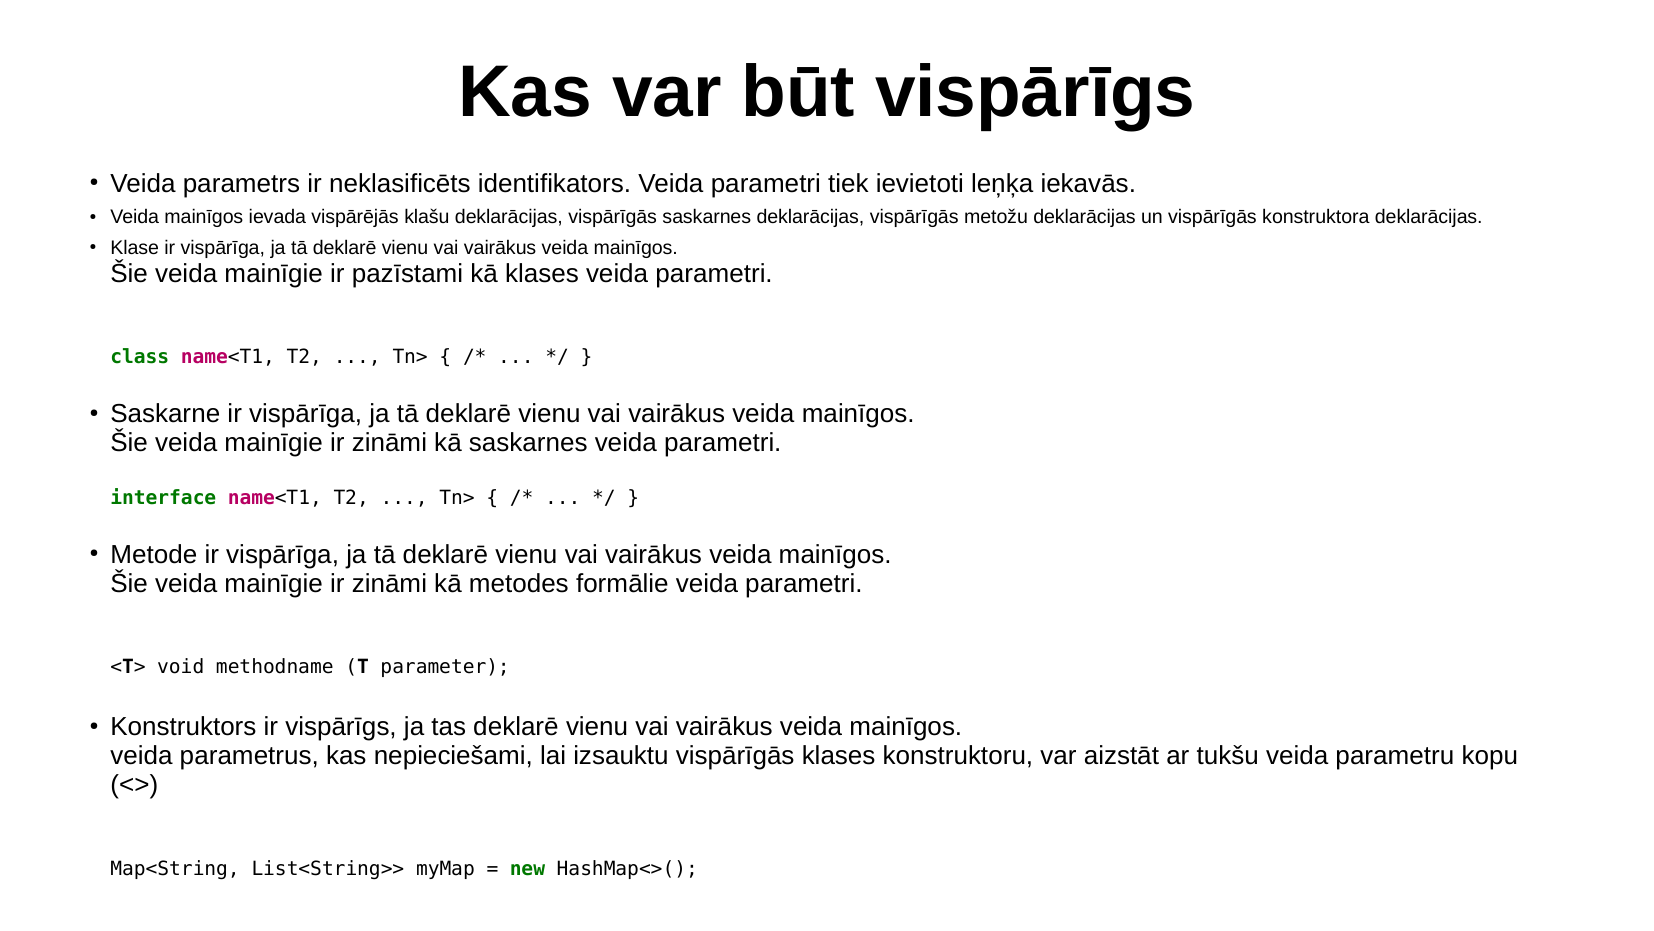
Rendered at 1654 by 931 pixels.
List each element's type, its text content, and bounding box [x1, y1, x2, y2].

title Kas var būt vispārīgs [82, 37, 1571, 147]
list Veida parametrs ir neklasificēts identifikators. Veida parametri tiek ievietoti leņķa iekavās. Veida mainīgos ievada vispārējās klašu deklarācijas, vispārīgās saskarnes deklarācijas, vispārīgās metožu deklarācijas un vispārīgās konstruktora deklarācijas. Klase ir vispārīga, ja tā deklarē vienu vai vairākus veida mainīgos. Šie veida mainīgie ir pazīstami kā klases veida parametri. class name<T1, T2, ..., Tn> { /* ... */ } Saskarne ir vispārīga, ja tā deklarē vienu vai vairākus veida mainīgos. Šie veida mainīgie ir zināmi kā saskarnes veida parametri. interface name<T1, T2, ..., Tn> { /* ... */ } Metode ir vispārīga, ja tā deklarē vienu vai vairākus veida mainīgos. Šie veida mainīgie ir zināmi kā metodes formālie veida parametri. <T> void methodname (T parameter); Konstruktors ir vispārīgs, ja tas deklarē vienu vai vairākus veida mainīgos. veida parametrus, kas nepieciešami, lai izsauktu vispārīgās klases konstruktoru, var aizstāt ar tukšu veida parametru kopu (<>) Map<String, List<String>> myMap = new HashMap<>(); [82, 168, 1538, 889]
